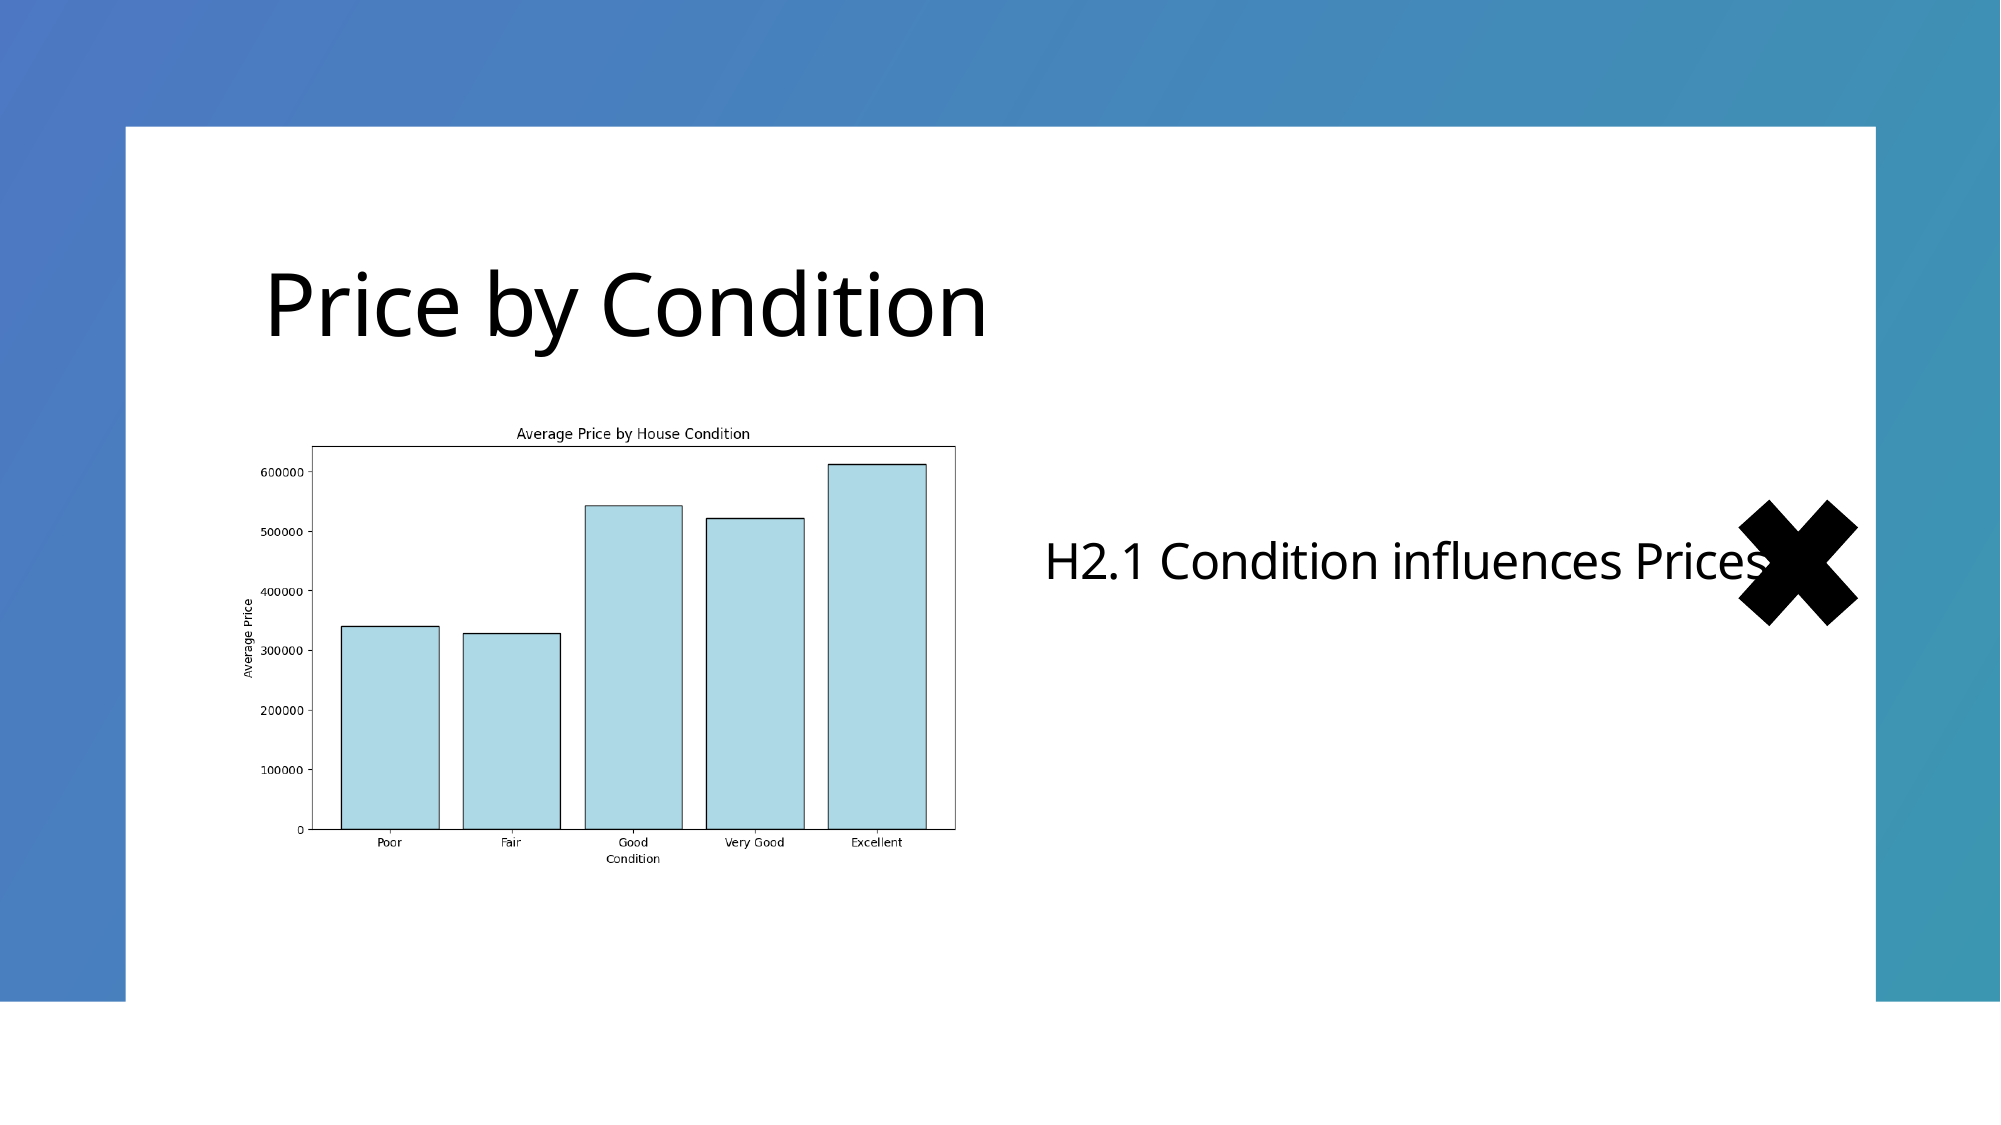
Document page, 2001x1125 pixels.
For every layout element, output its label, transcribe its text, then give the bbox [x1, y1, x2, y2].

text_box [1739, 501, 1857, 625]
title Price by Condition [248, 248, 1749, 470]
text_box H2.1 Condition influences Prices [1029, 469, 1818, 691]
picture [201, 418, 999, 877]
